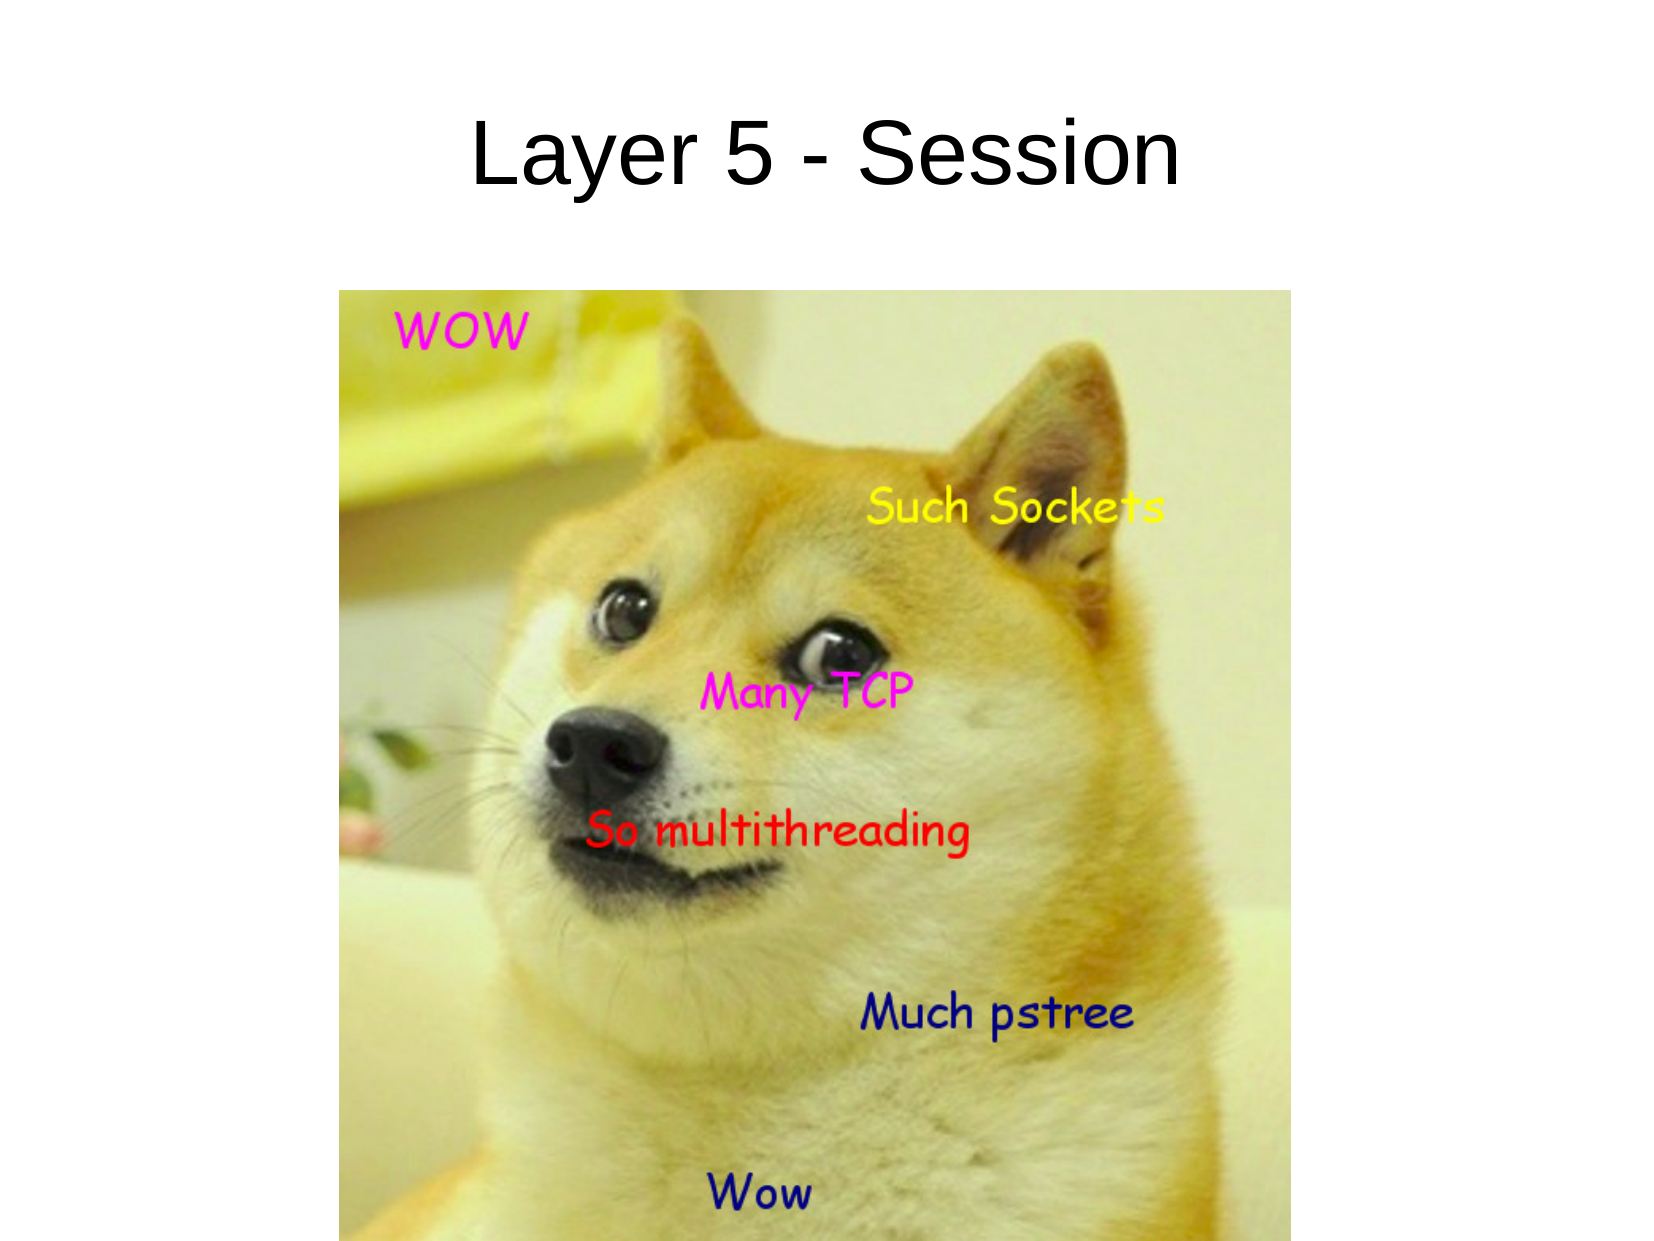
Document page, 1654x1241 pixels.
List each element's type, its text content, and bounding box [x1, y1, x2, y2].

picture [339, 290, 1291, 1241]
title Layer 5 - Session [82, 49, 1571, 257]
